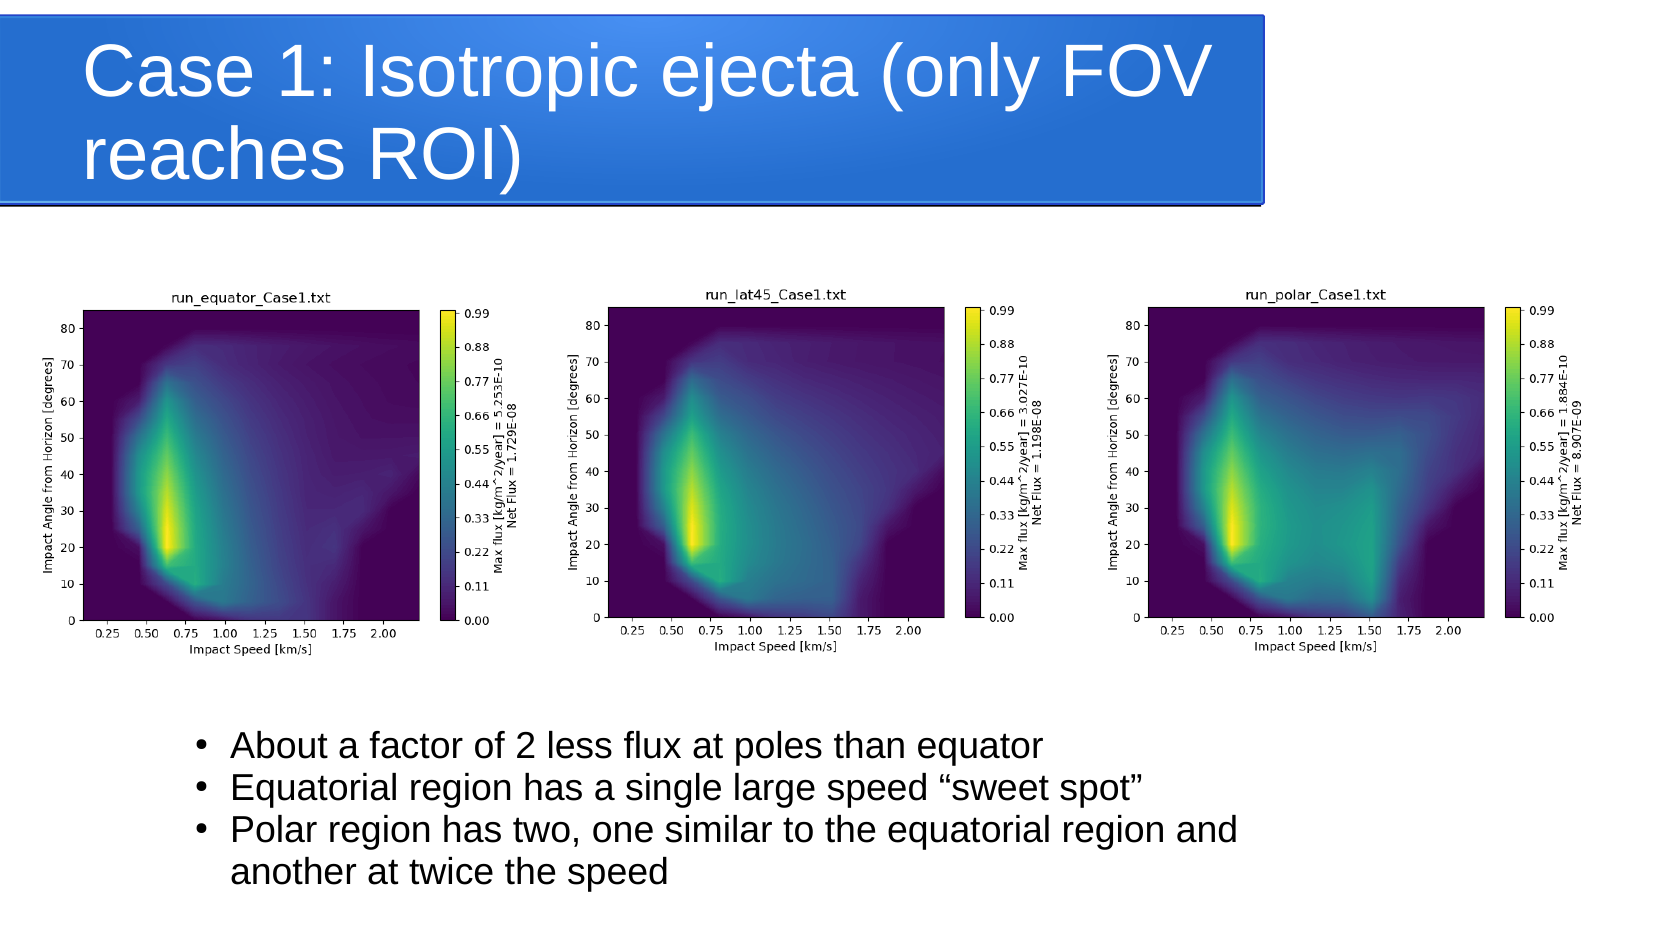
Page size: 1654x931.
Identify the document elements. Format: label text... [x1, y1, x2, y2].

picture [15, 258, 1621, 664]
title Case 1: Isotropic ejecta (only FOV reaches ROI) [82, 29, 1235, 196]
text_box About a factor of 2 less flux at poles than equator Equatorial region has a single large speed “sweet spot” Polar region has two, one similar to the equatorial region and another at twice the speed [180, 717, 1306, 901]
